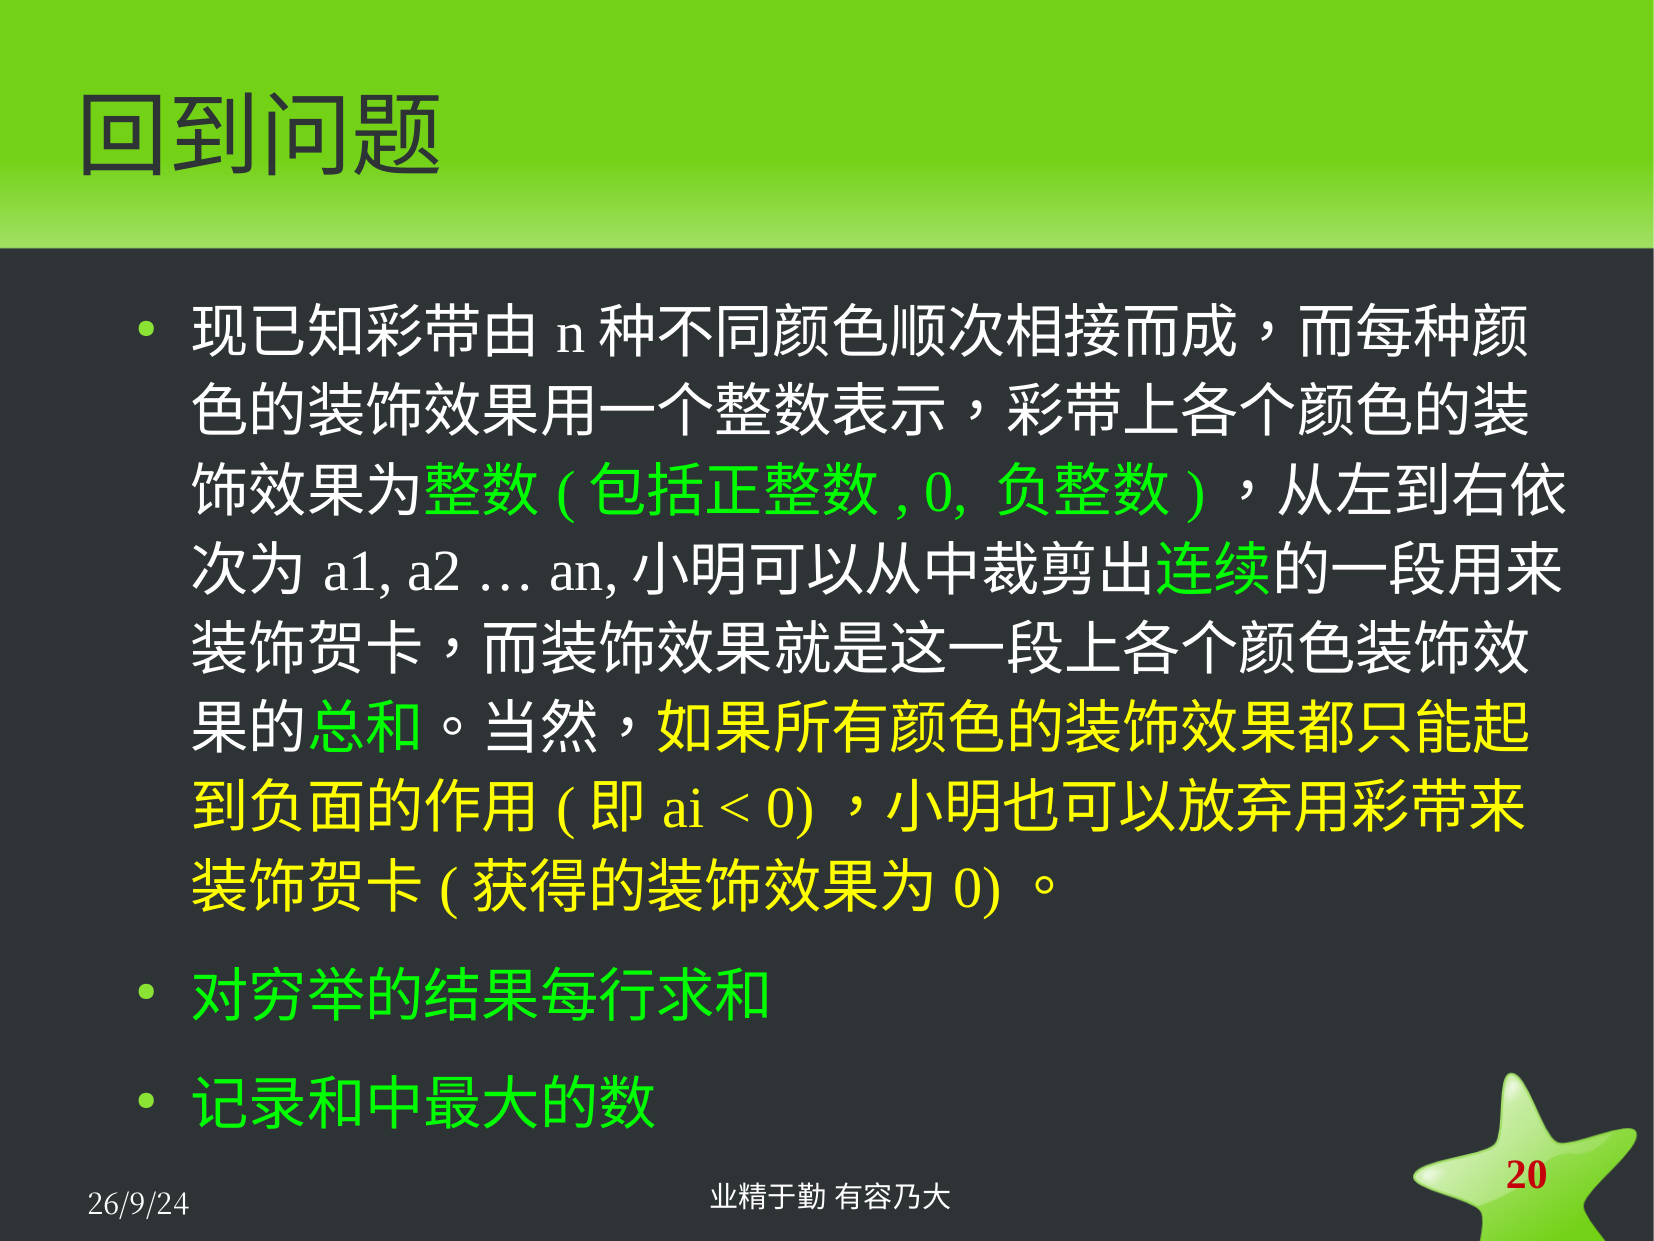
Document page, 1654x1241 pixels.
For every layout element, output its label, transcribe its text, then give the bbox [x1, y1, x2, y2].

picture [0, 0, 1654, 1241]
list 现已知彩带由n种不同颜色顺次相接而成，而每种颜色的装饰效果用一个整数表示，彩带上各个颜色的装饰效果为整数(包括正整数, 0, 负整数)，从左到右依次为a1, a2 … an,小明可以从中裁剪出连续的一段用来装饰贺卡，而装饰效果就是这一段上各个颜色装饰效果的总和。当然，如果所有颜色的装饰效果都只能起到负面的作用(即ai < 0)，小明也可以放弃用彩带来装饰贺卡(获得的装饰效果为0)。 对穷举的结果每行求和 记录和中最大的数 [82, 290, 1571, 1109]
title 回到问题 [76, 29, 1565, 237]
